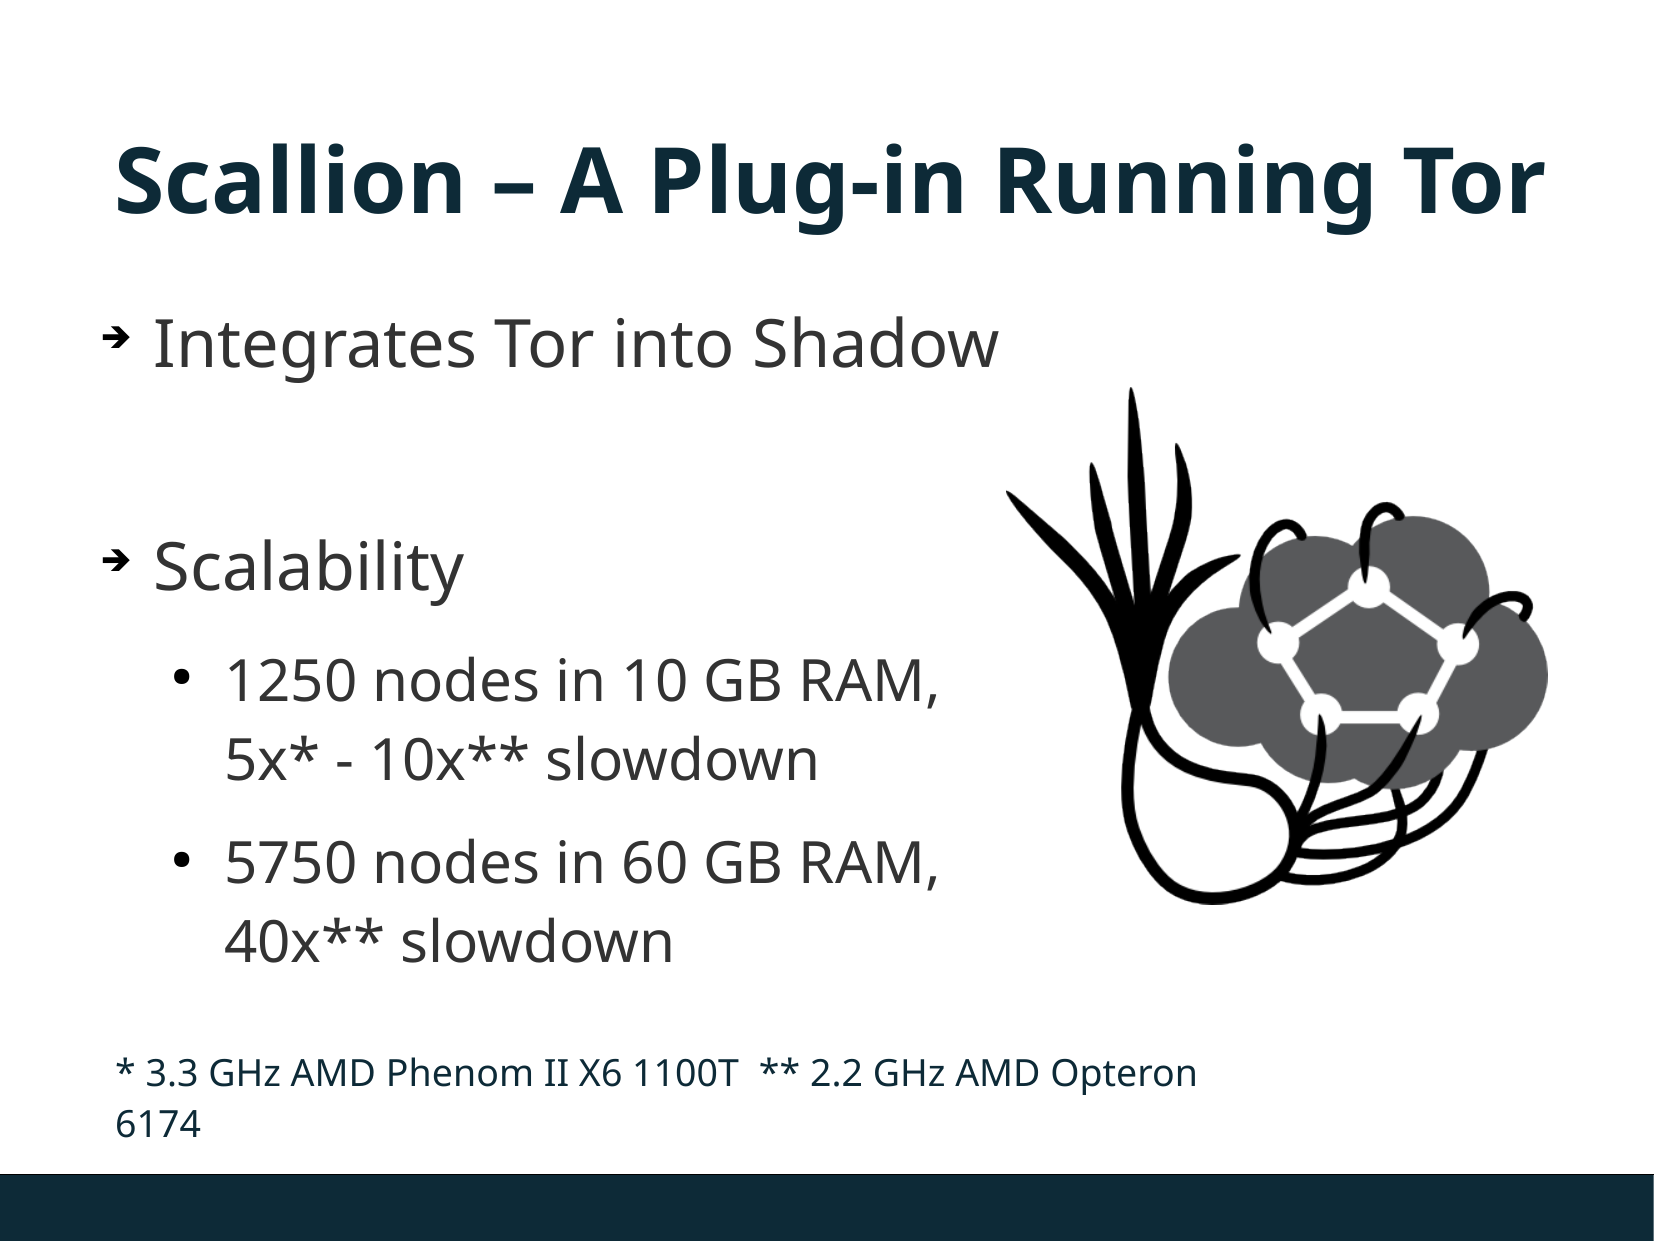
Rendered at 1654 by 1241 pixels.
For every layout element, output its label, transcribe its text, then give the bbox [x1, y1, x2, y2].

list Integrates Tor into Shadow Scalability 1250 nodes in 10 GB RAM, 5x* - 10x** slowdown 5750 nodes in 60 GB RAM, 40x** slowdown [82, 296, 1571, 1115]
text_box * 3.3 GHz AMD Phenom II X6 1100T ** 2.2 GHz AMD Opteron 6174 [100, 1039, 1263, 1098]
title Scallion – A Plug-in Running Tor [86, 74, 1575, 282]
picture [1006, 387, 1548, 905]
